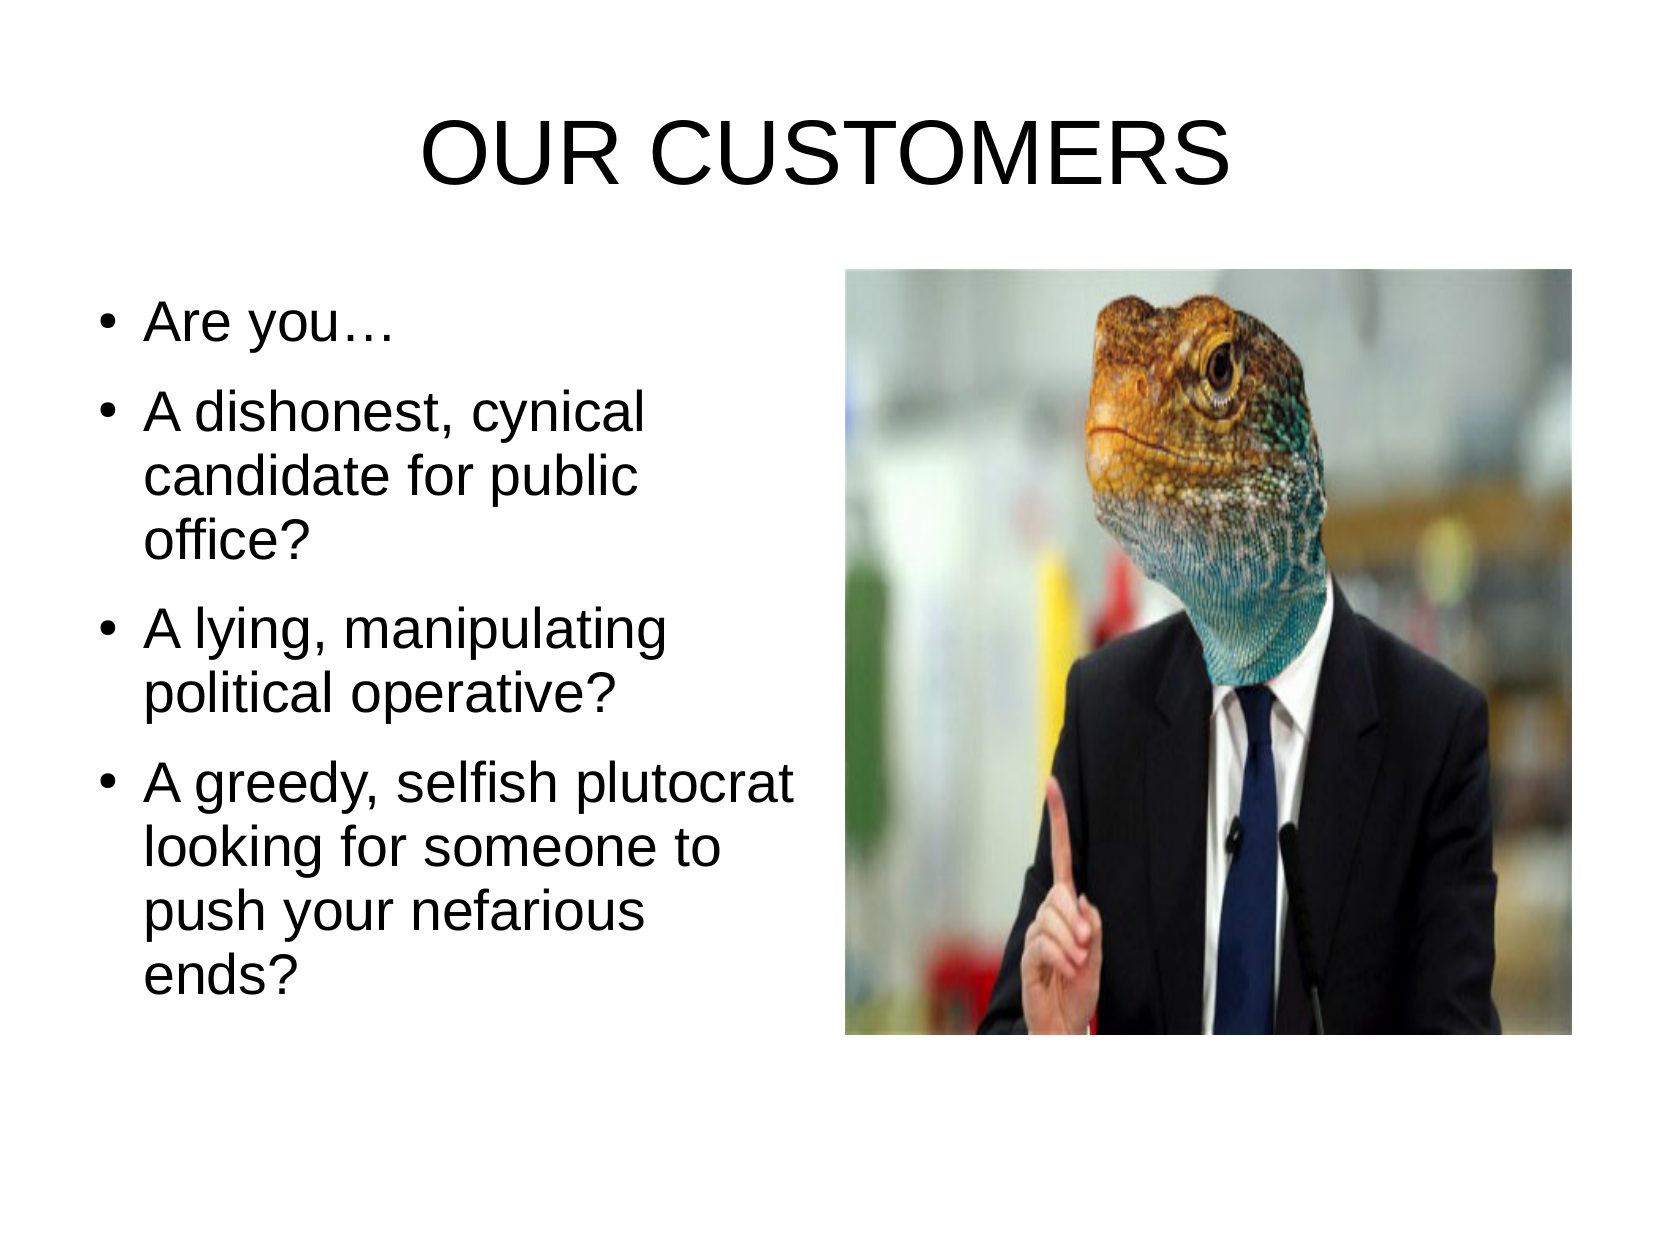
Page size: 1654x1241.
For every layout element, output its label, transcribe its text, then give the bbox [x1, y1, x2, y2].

list Are you… A dishonest, cynical candidate for public office? A lying, manipulating political operative? A greedy, selfish plutocrat looking for someone to push your nefarious ends? [82, 290, 809, 1010]
picture [845, 269, 1572, 1036]
title OUR CUSTOMERS [82, 49, 1571, 257]
